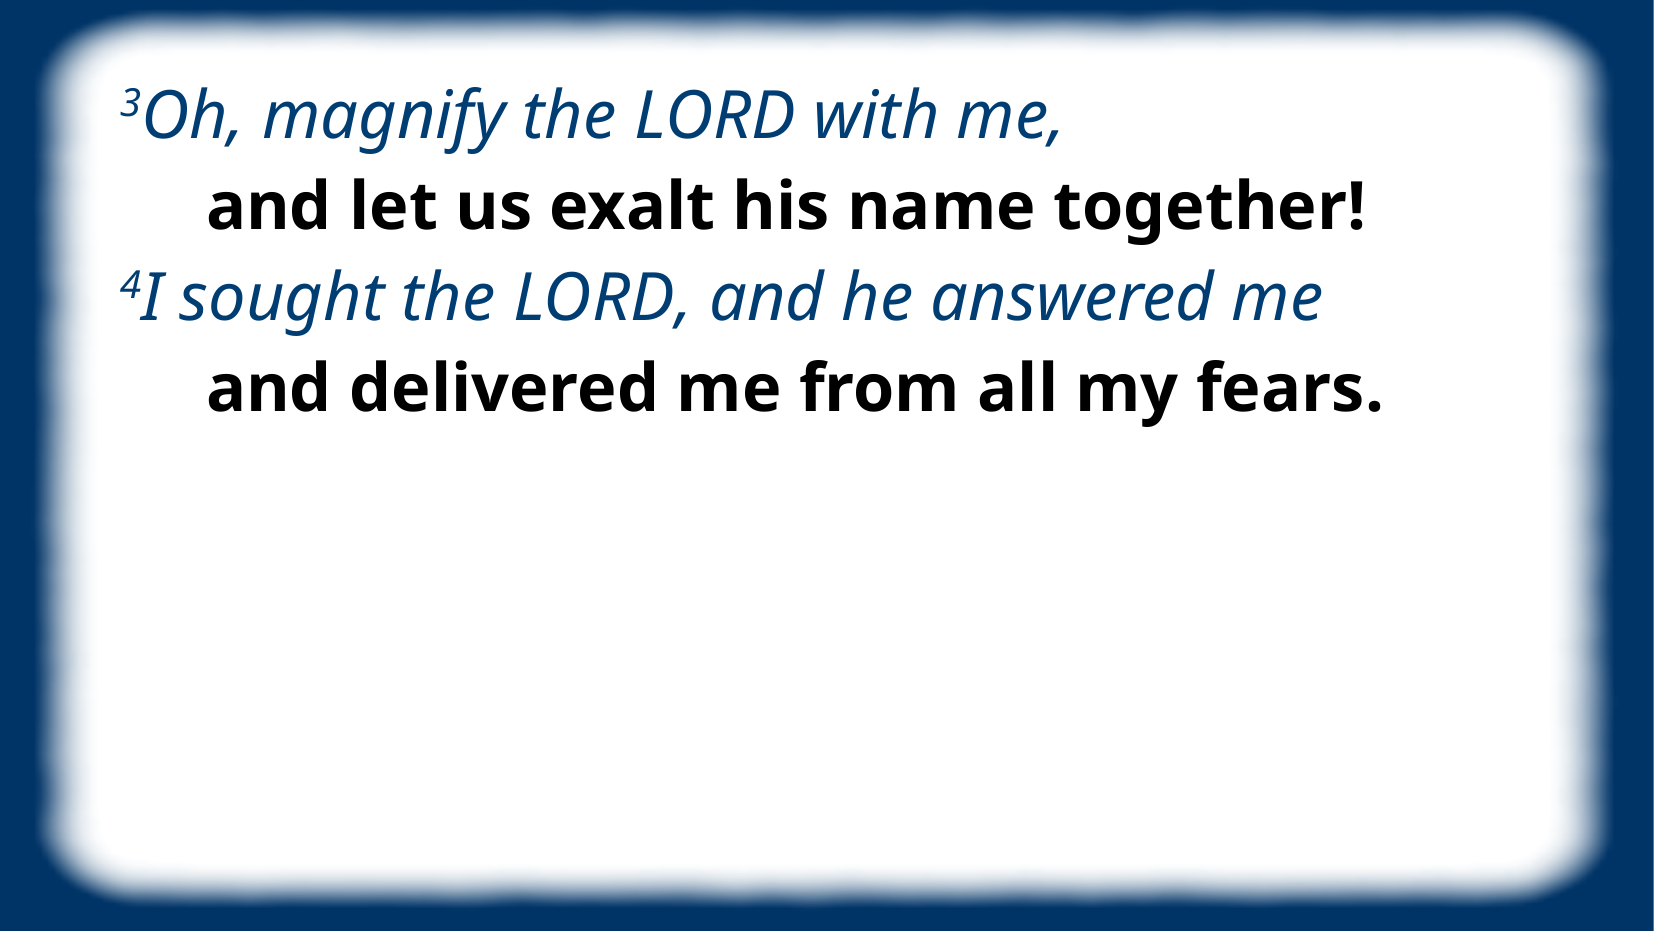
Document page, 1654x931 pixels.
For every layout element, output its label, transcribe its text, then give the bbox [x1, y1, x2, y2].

picture [0, 0, 1654, 931]
text_box 3Oh, magnify the Lord with me, and let us exalt his name together! 4I sought the Lord, and he answered me and delivered me from all my fears. [105, 60, 1546, 430]
